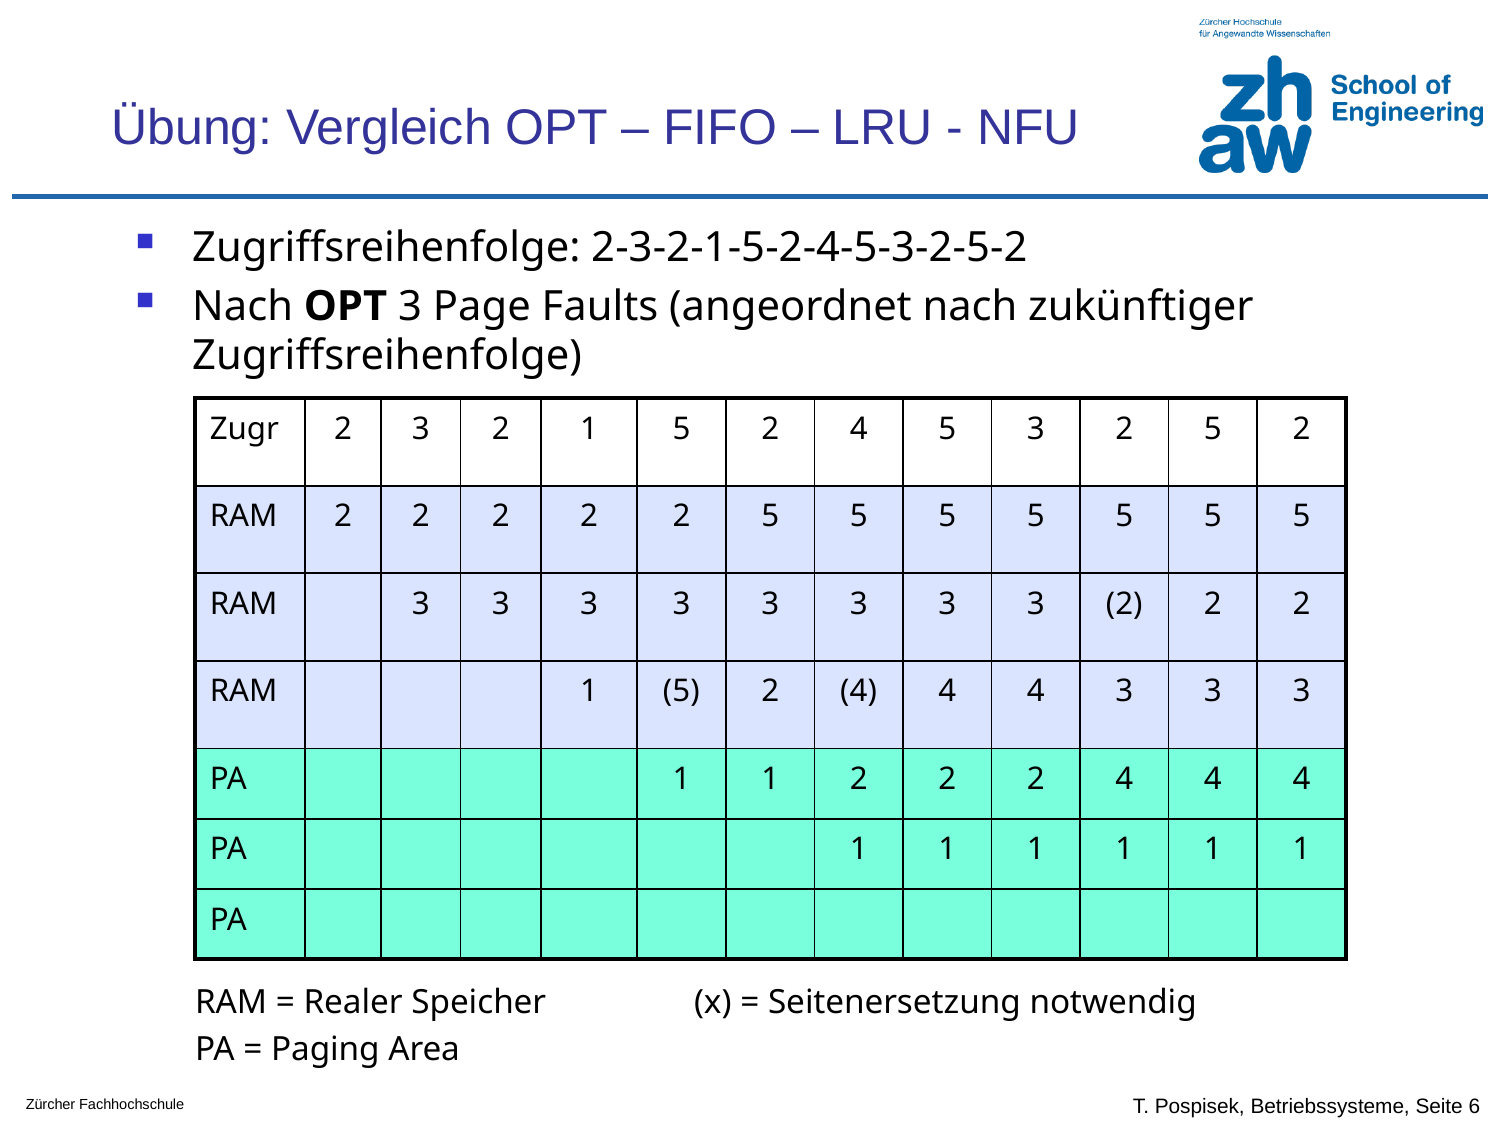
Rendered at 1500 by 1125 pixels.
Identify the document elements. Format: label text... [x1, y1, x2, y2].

table_cell 1 [1081, 820, 1168, 888]
table_cell [727, 890, 814, 957]
table_header 5 [638, 400, 725, 485]
table_cell [382, 890, 460, 957]
table_cell 2 [306, 487, 380, 572]
table_cell 5 [992, 487, 1079, 572]
table_cell PA [197, 820, 304, 888]
table_cell 2 [382, 487, 460, 572]
text_box RAM = Realer Speicher (x) = Seitenersetzung notwendig PA = Paging Area [180, 972, 1381, 1073]
table_header 5 [1169, 400, 1256, 485]
table_cell [461, 662, 540, 748]
table_cell 2 [815, 749, 902, 818]
table_cell 4 [1169, 749, 1256, 818]
table_cell [815, 890, 902, 957]
table_cell [542, 749, 636, 818]
table_cell 2 [1169, 574, 1256, 660]
table_cell 2 [904, 749, 991, 818]
table_cell 3 [904, 574, 991, 660]
table_cell 3 [382, 574, 460, 660]
table_header Zugr [197, 400, 304, 485]
table_cell 1 [904, 820, 991, 888]
table_cell 4 [1258, 749, 1344, 818]
table_cell RAM [197, 487, 304, 572]
table_cell 3 [727, 574, 814, 660]
table_header 2 [727, 400, 814, 485]
table_cell PA [197, 749, 304, 818]
table_cell [638, 820, 725, 888]
table_header 2 [1081, 400, 1168, 485]
table_cell 2 [992, 749, 1079, 818]
table_cell [727, 820, 814, 888]
table_cell 2 [638, 487, 725, 572]
table_cell 3 [461, 574, 540, 660]
list Zugriffsreihenfolge: 2-3-2-1-5-2-4-5-3-2-5-2 Nach OPT 3 Page Faults (angeordnet nach zukünftiger Zugriffsreihenfolge) [120, 212, 1375, 375]
table_cell 1 [727, 749, 814, 818]
table_cell [382, 820, 460, 888]
table_cell 5 [815, 487, 902, 572]
table_cell [1081, 890, 1168, 957]
table_cell 3 [992, 574, 1079, 660]
table_cell 1 [542, 662, 636, 748]
table_cell [382, 662, 460, 748]
table_cell 1 [992, 820, 1079, 888]
table_cell 1 [1169, 820, 1256, 888]
table_cell [306, 749, 380, 818]
table_cell 5 [1081, 487, 1168, 572]
table_cell [306, 574, 380, 660]
table_cell [382, 749, 460, 818]
table_cell 3 [638, 574, 725, 660]
table_cell 2 [461, 487, 540, 572]
table_header 4 [815, 400, 902, 485]
table_cell [992, 890, 1079, 957]
table_cell 4 [992, 662, 1079, 748]
table_cell [461, 820, 540, 888]
title Übung: Vergleich OPT – FIFO – LRU - NFU [96, 50, 1375, 163]
table_cell [542, 890, 636, 957]
table_cell 4 [904, 662, 991, 748]
table_cell [904, 890, 991, 957]
table_header 3 [992, 400, 1079, 485]
table_cell 3 [542, 574, 636, 660]
table_cell 5 [727, 487, 814, 572]
table_header 2 [306, 400, 380, 485]
table_cell 5 [904, 487, 991, 572]
table_cell [461, 749, 540, 818]
table_cell (4) [815, 662, 902, 748]
table_header 1 [542, 400, 636, 485]
table_cell 1 [638, 749, 725, 818]
table_cell [1169, 890, 1256, 957]
table_cell PA [197, 890, 304, 957]
table_cell 3 [815, 574, 902, 660]
table_cell 2 [542, 487, 636, 572]
table_cell 2 [727, 662, 814, 748]
table_cell [542, 820, 636, 888]
table_cell [461, 890, 540, 957]
table_cell 2 [1258, 574, 1344, 660]
table_header 3 [382, 400, 460, 485]
picture [1199, 19, 1483, 173]
table_header 2 [461, 400, 540, 485]
table_cell 3 [1258, 662, 1344, 748]
table_header 2 [1258, 400, 1344, 485]
table_cell [306, 662, 380, 748]
table_cell 4 [1081, 749, 1168, 818]
table_cell (5) [638, 662, 725, 748]
table_cell 1 [815, 820, 902, 888]
table_cell [306, 890, 380, 957]
table_header 5 [904, 400, 991, 485]
table_cell 1 [1258, 820, 1344, 888]
table_cell RAM [197, 662, 304, 748]
table_cell 3 [1169, 662, 1256, 748]
table_cell 5 [1258, 487, 1344, 572]
table_cell 3 [1081, 662, 1168, 748]
table_cell [638, 890, 725, 957]
table_cell [306, 820, 380, 888]
table_cell (2) [1081, 574, 1168, 660]
table_cell RAM [197, 574, 304, 660]
table_cell [1258, 890, 1344, 957]
table_cell 5 [1169, 487, 1256, 572]
